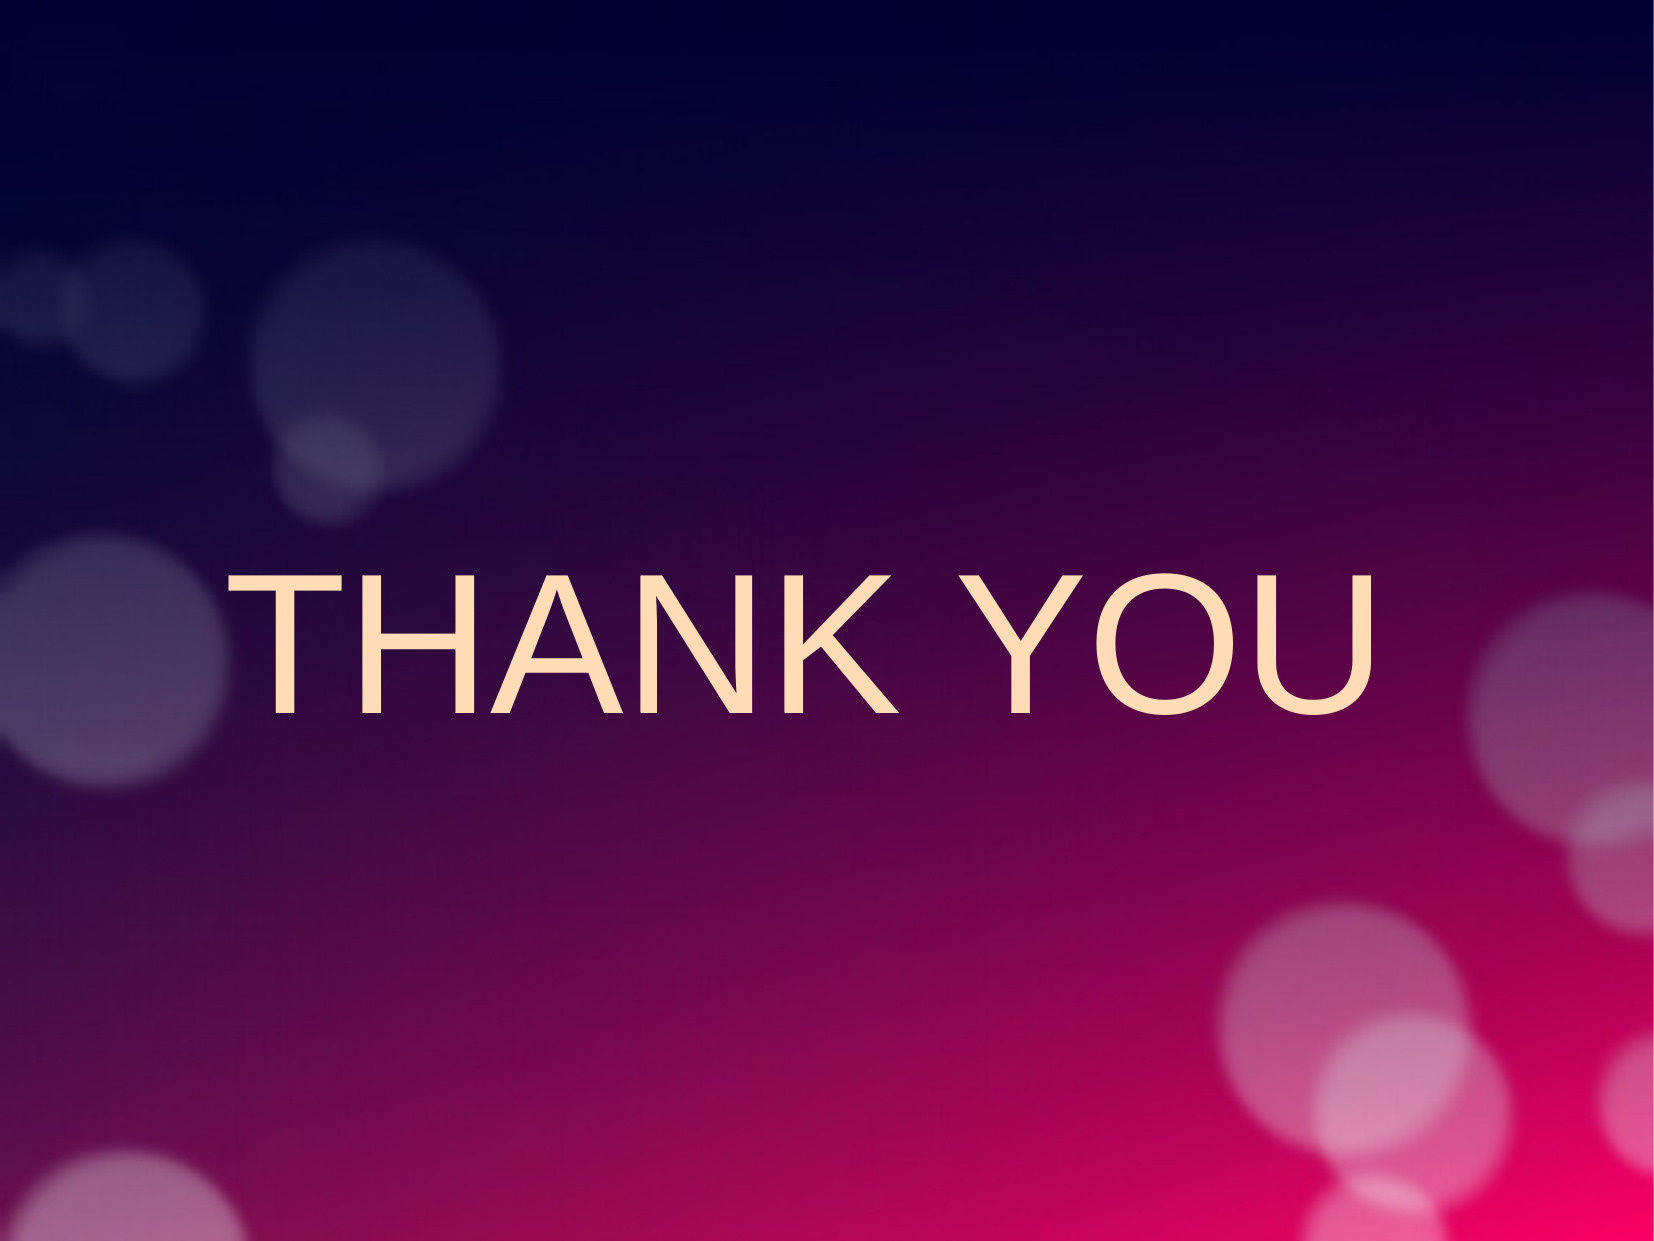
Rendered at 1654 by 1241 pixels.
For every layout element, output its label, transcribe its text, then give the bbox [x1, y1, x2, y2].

title THANK YOU [224, 532, 1654, 756]
picture [0, 0, 1654, 1241]
